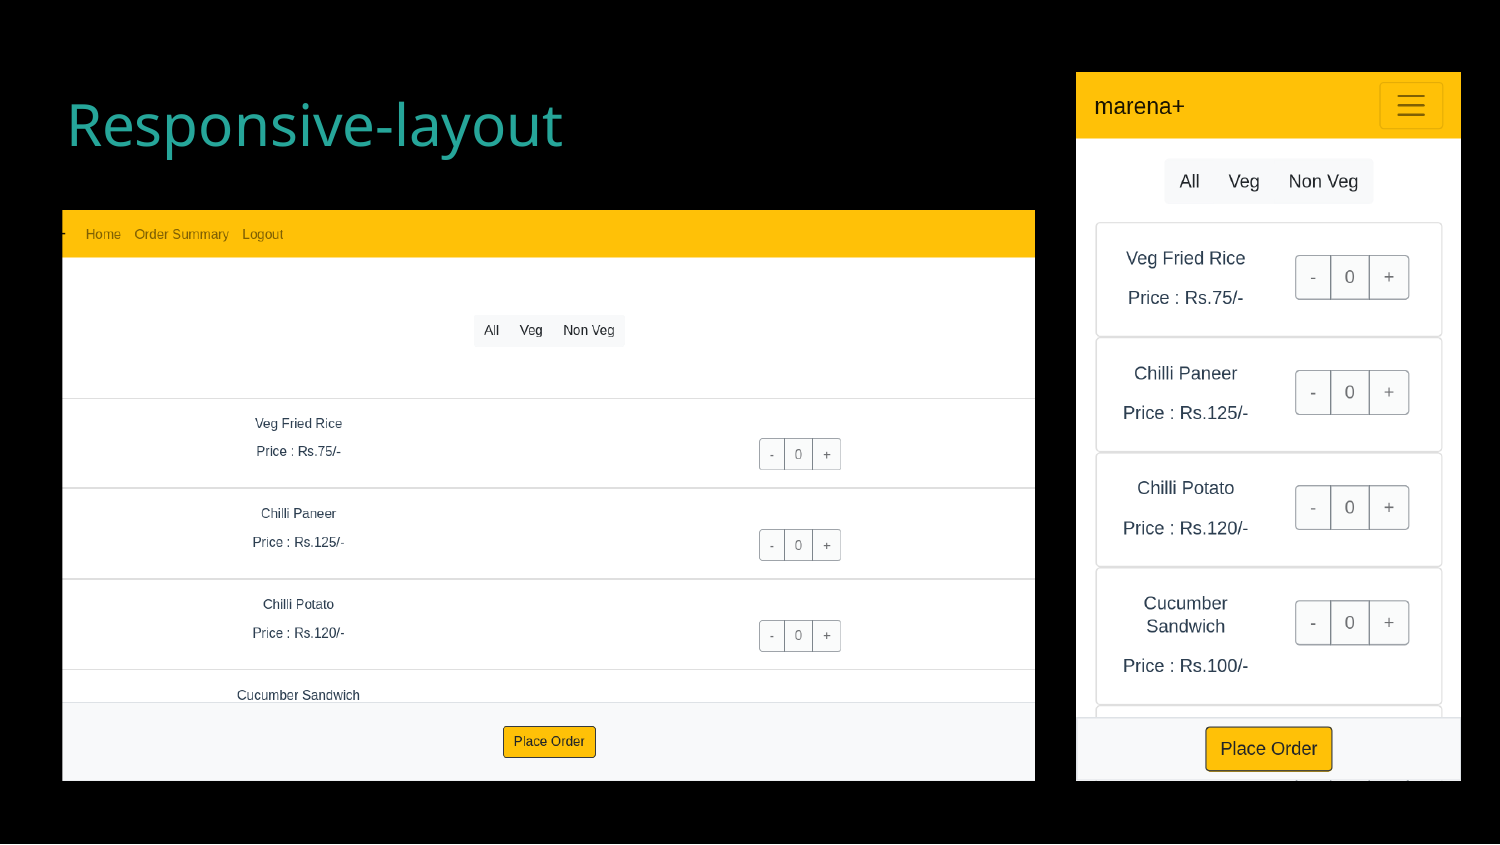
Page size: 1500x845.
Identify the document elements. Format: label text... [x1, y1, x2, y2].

picture [62, 210, 1035, 781]
picture [1076, 72, 1461, 781]
title Responsive-layout [51, 73, 1076, 174]
